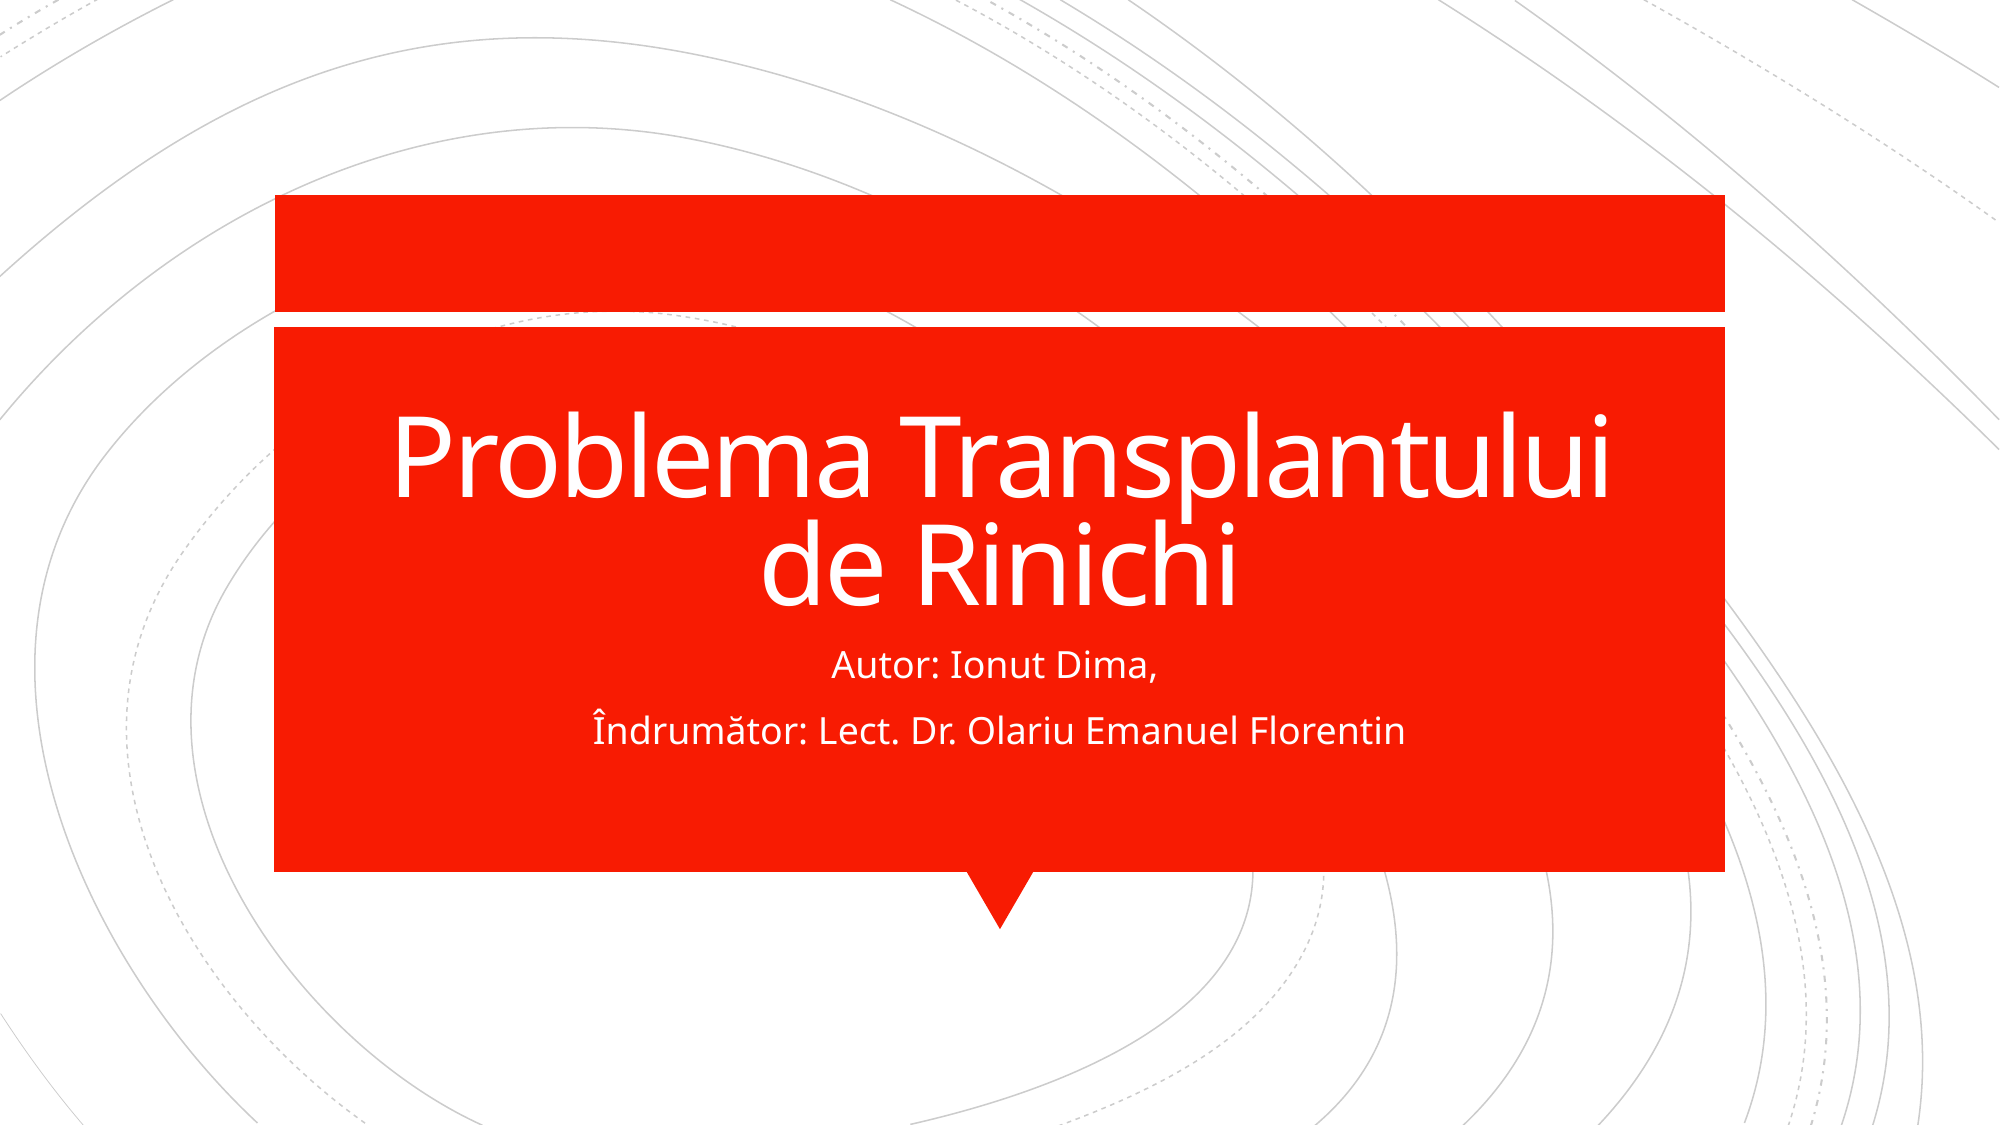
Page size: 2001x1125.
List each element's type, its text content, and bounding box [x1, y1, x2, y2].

title Problema Transplantului de Rinichi [288, 340, 1713, 628]
subtitle Autor: Ionut Dima, Îndrumător: Lect. Dr. Olariu Emanuel Florentin [288, 640, 1712, 858]
